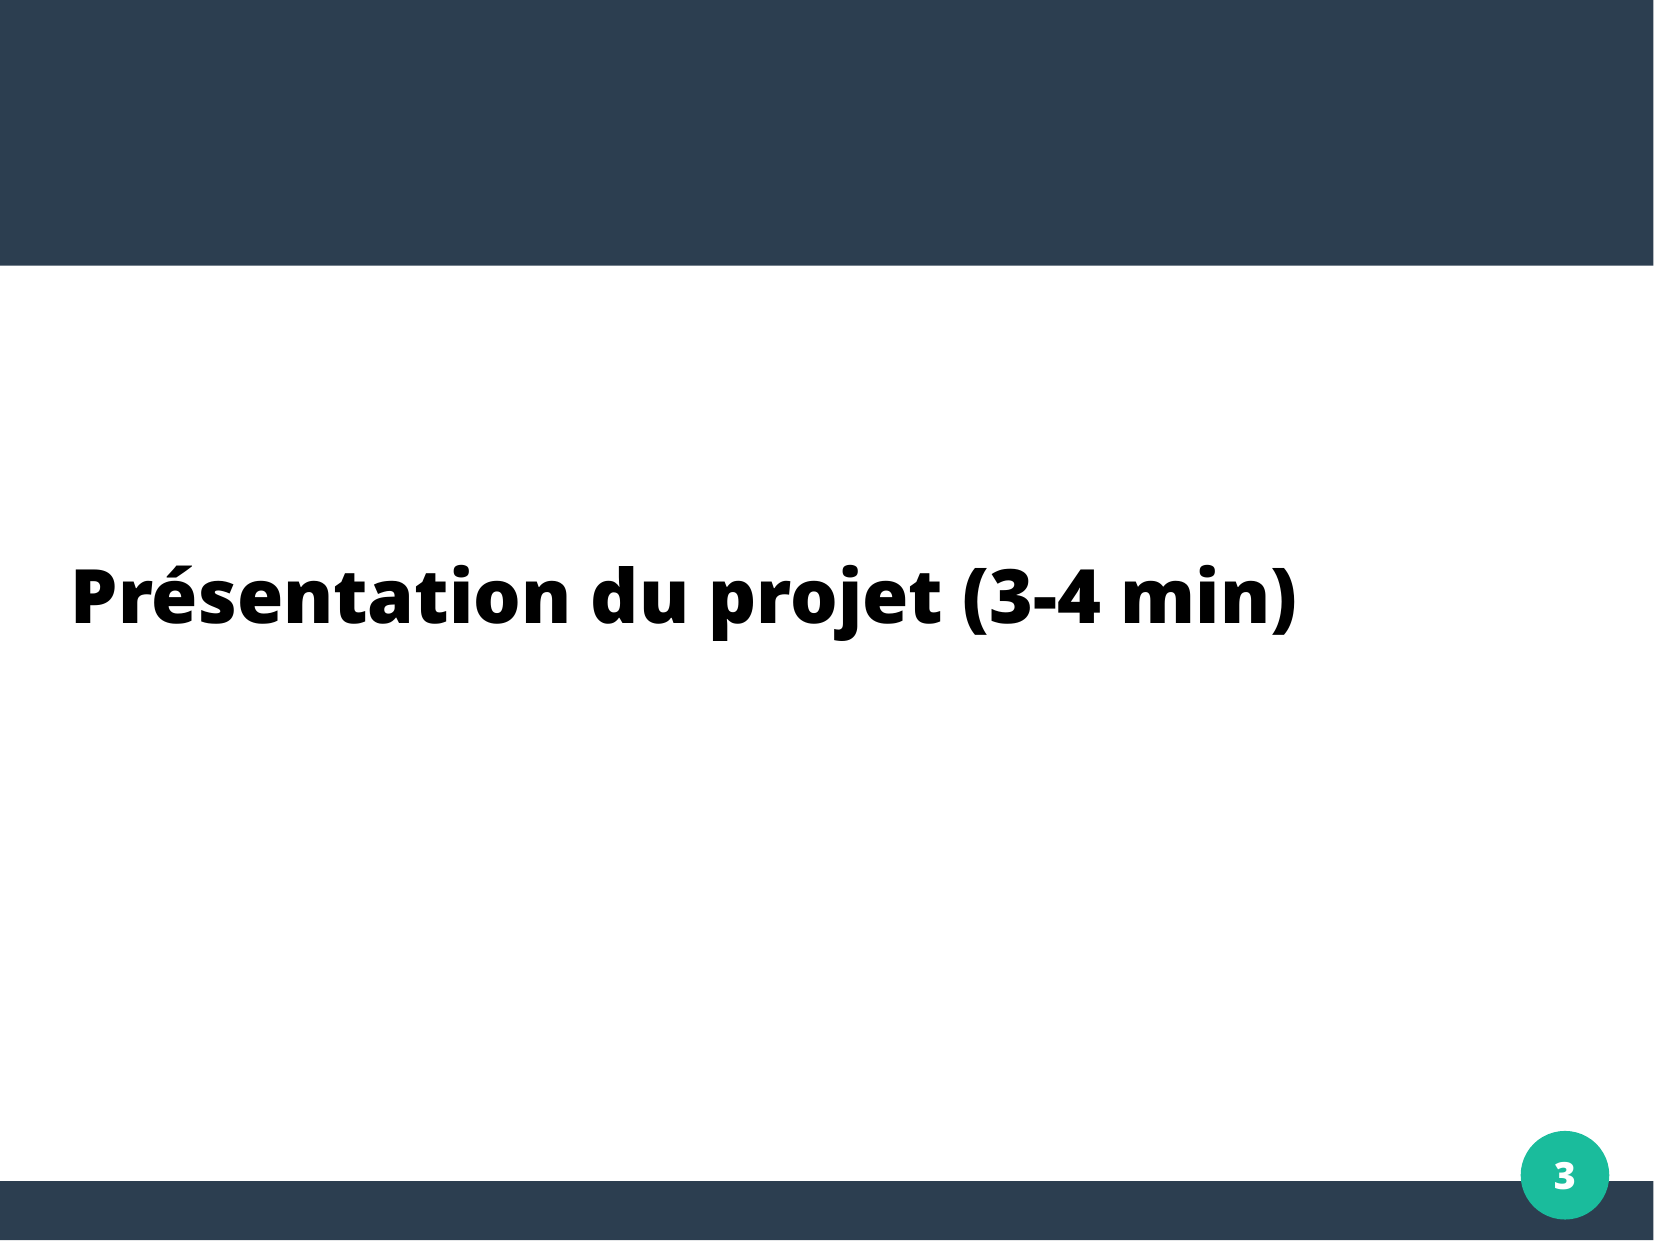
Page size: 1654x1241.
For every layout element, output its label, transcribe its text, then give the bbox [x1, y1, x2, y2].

title Présentation du projet (3-4 min) [70, 515, 1607, 674]
